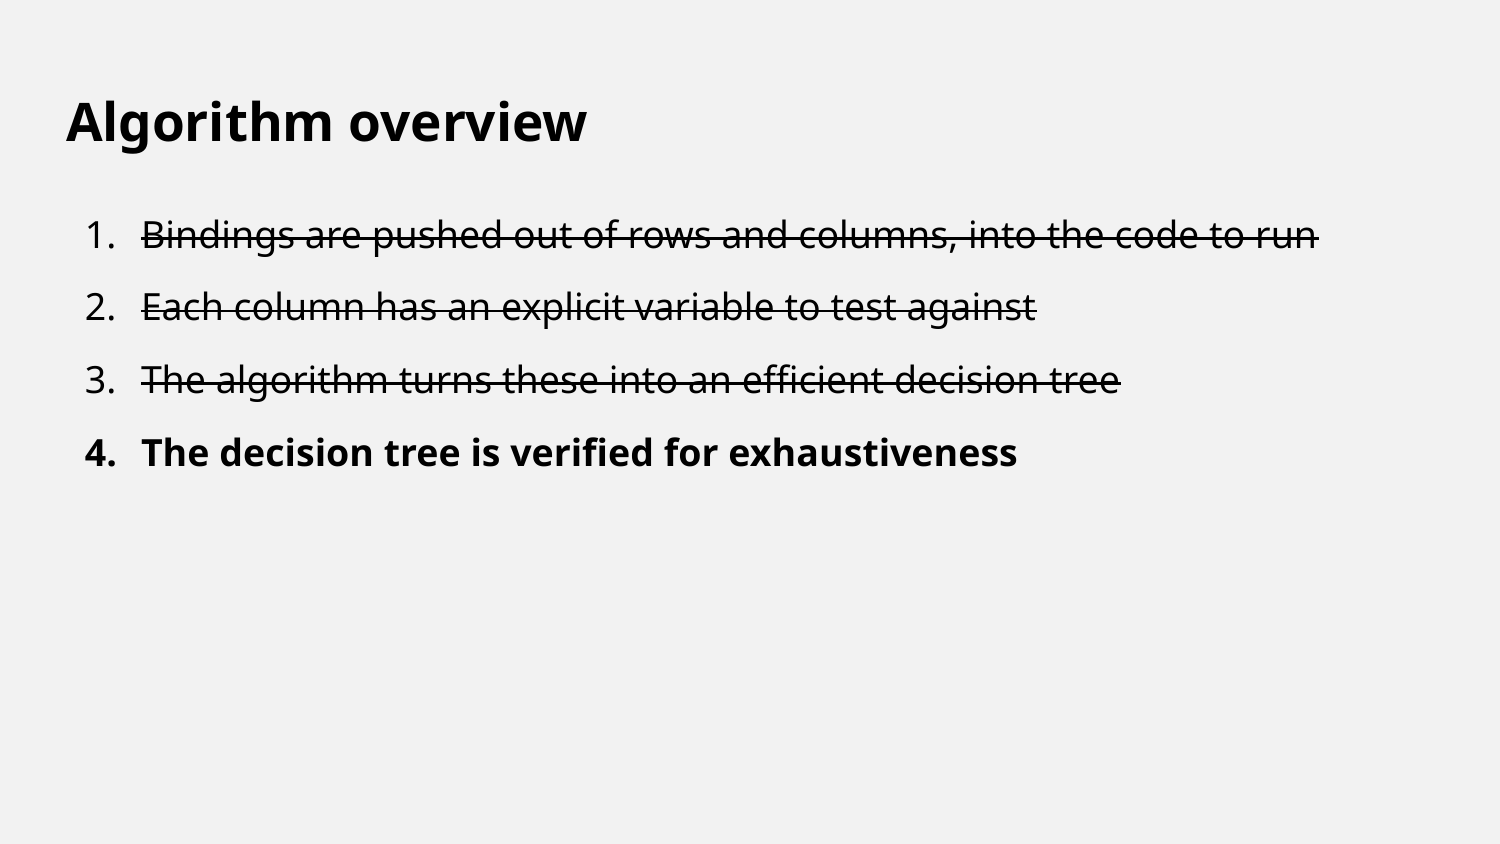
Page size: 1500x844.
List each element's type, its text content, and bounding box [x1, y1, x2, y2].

list Bindings are pushed out of rows and columns, into the code to run Each column has an explicit variable to test against The algorithm turns these into an efficient decision tree The decision tree is verified for exhaustiveness [51, 189, 1449, 750]
title Algorithm overview [51, 72, 1449, 167]
